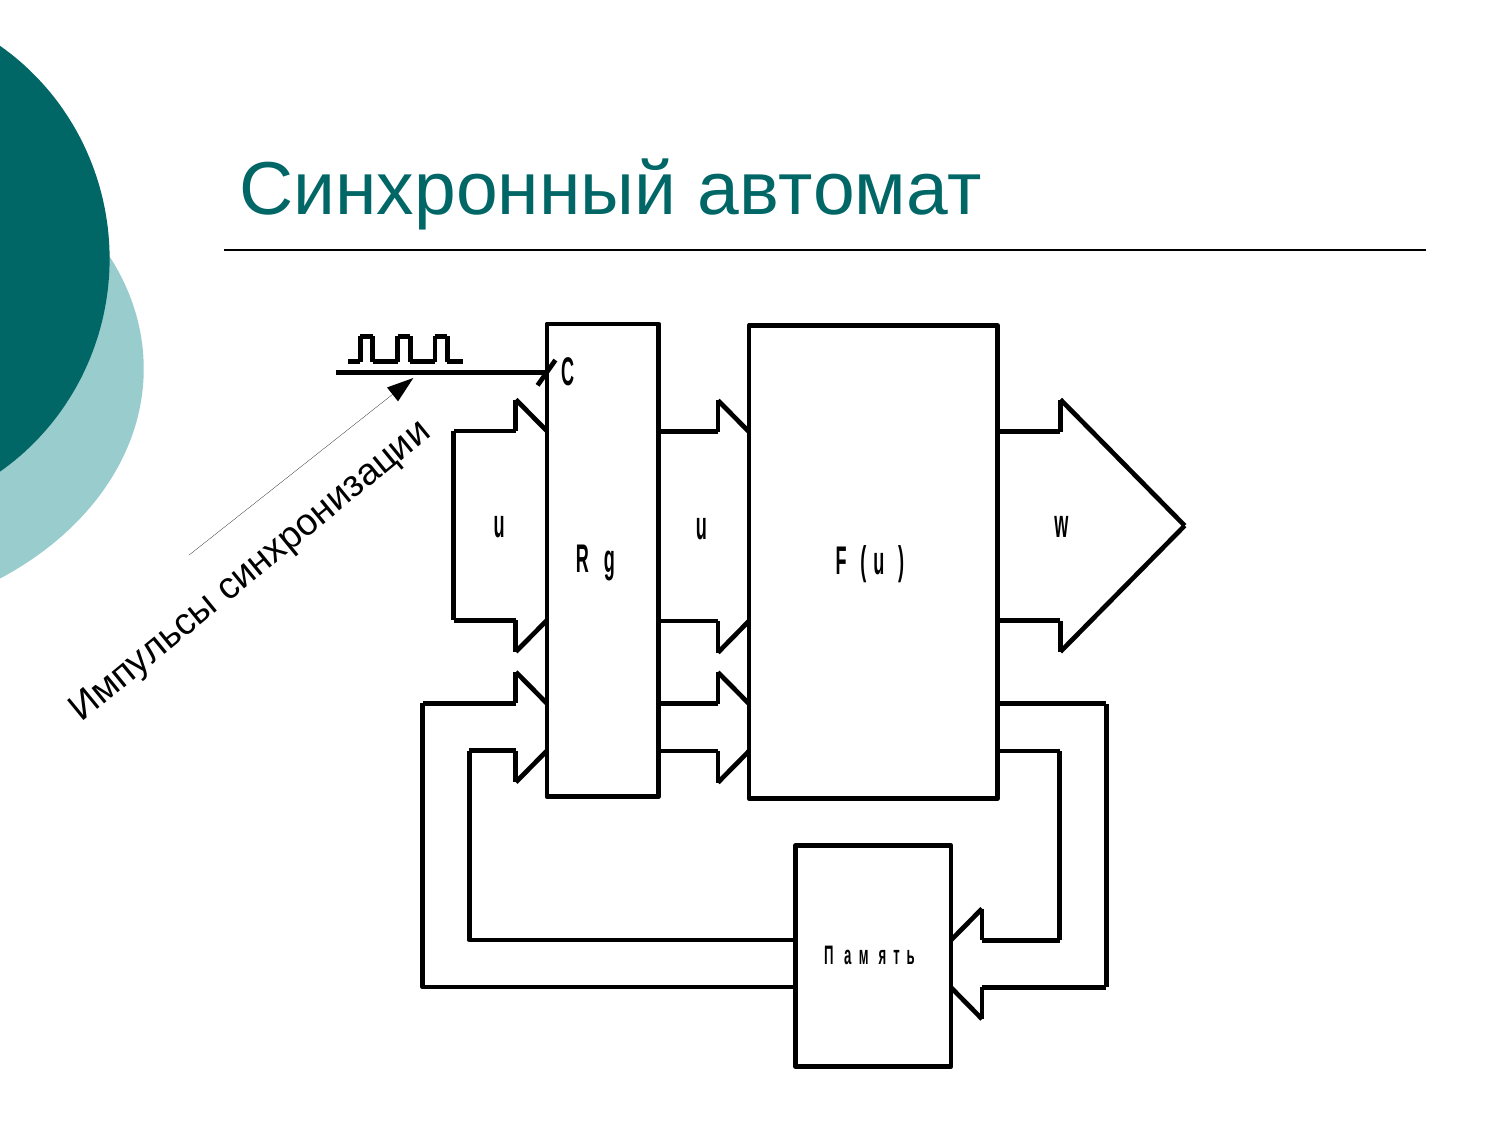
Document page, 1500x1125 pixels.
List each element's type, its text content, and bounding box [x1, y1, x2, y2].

text_box Импульсы синхронизации [41, 391, 453, 744]
title Синхронный автомат [224, 49, 1425, 237]
picture [330, 318, 1190, 1072]
